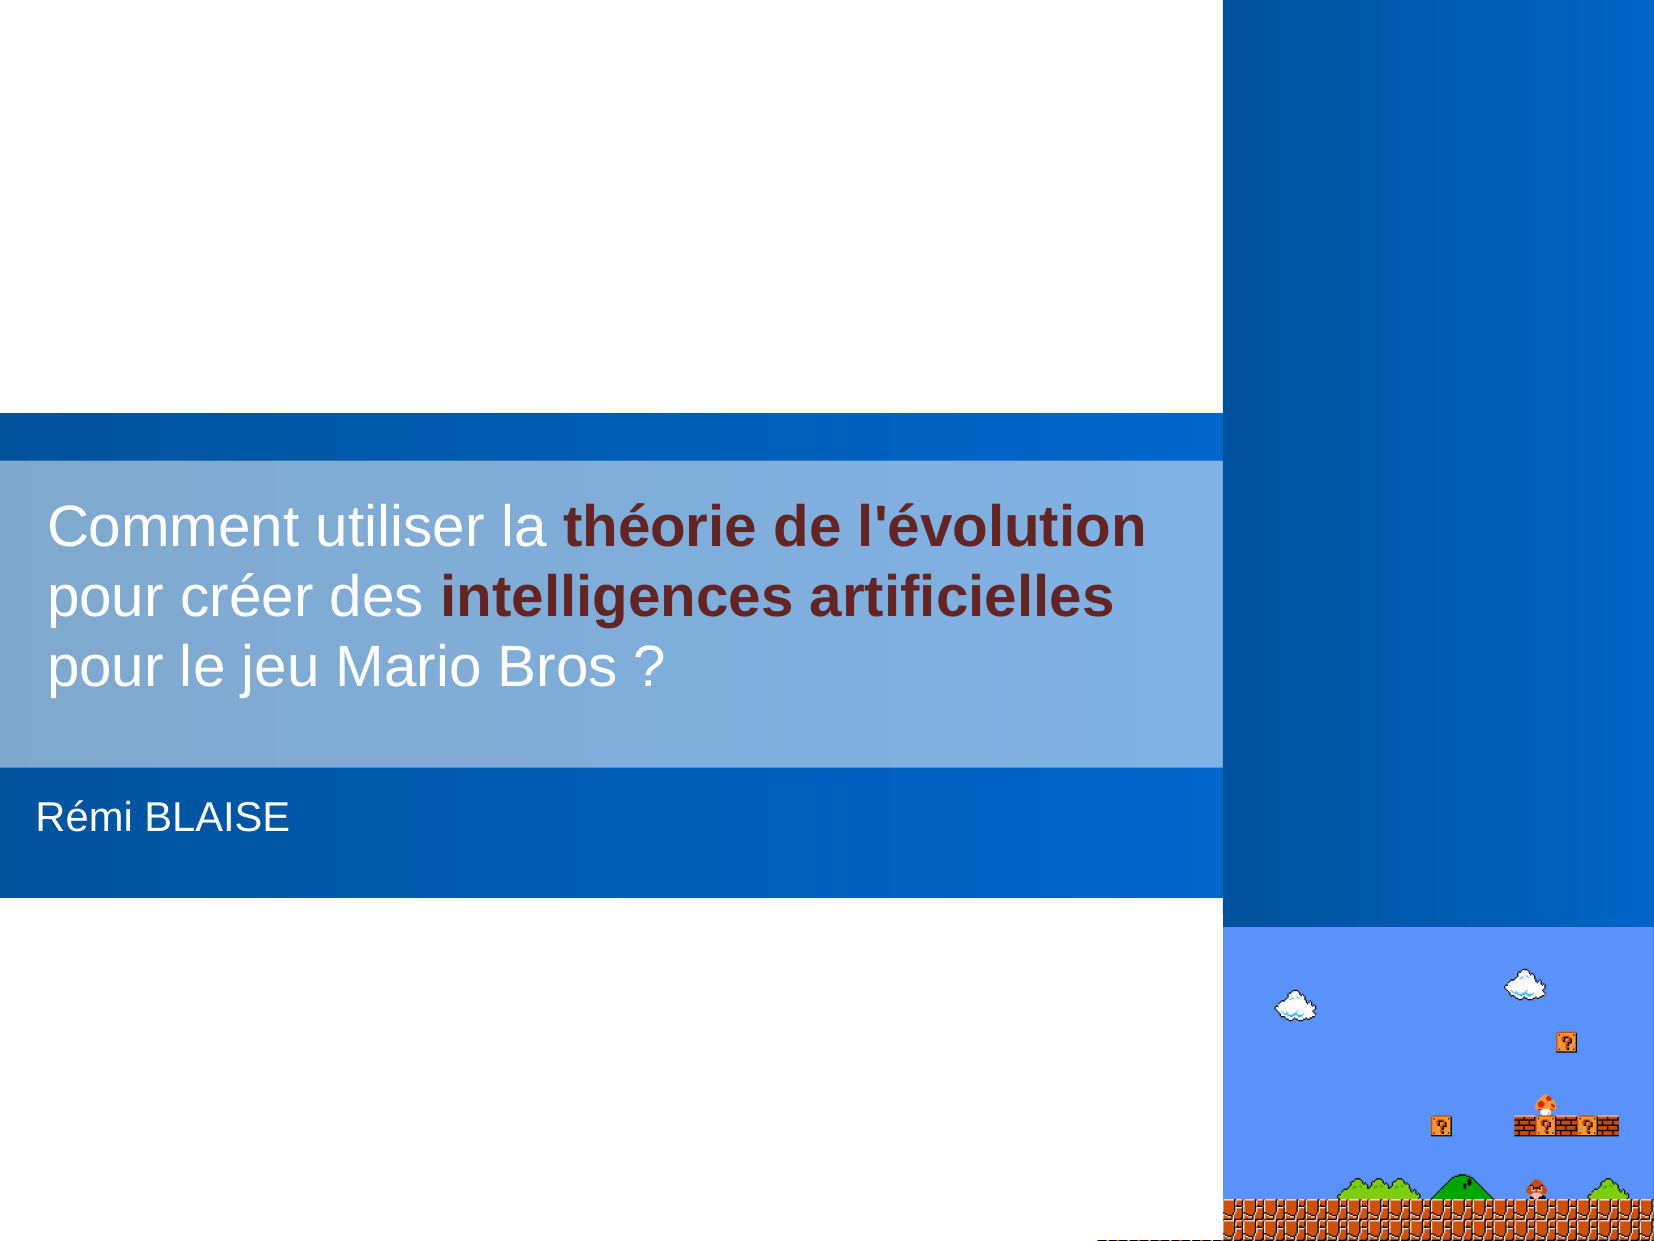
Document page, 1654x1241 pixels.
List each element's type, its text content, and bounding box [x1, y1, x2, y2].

text_box Rémi BLAISE [35, 755, 1158, 874]
text_box [0, 0, 1654, 1240]
picture [1097, 927, 1654, 1241]
text_box Comment utiliser la théorie de l'évolution pour créer des intelligences artificielles pour le jeu Mario Bros ? [47, 460, 1170, 727]
